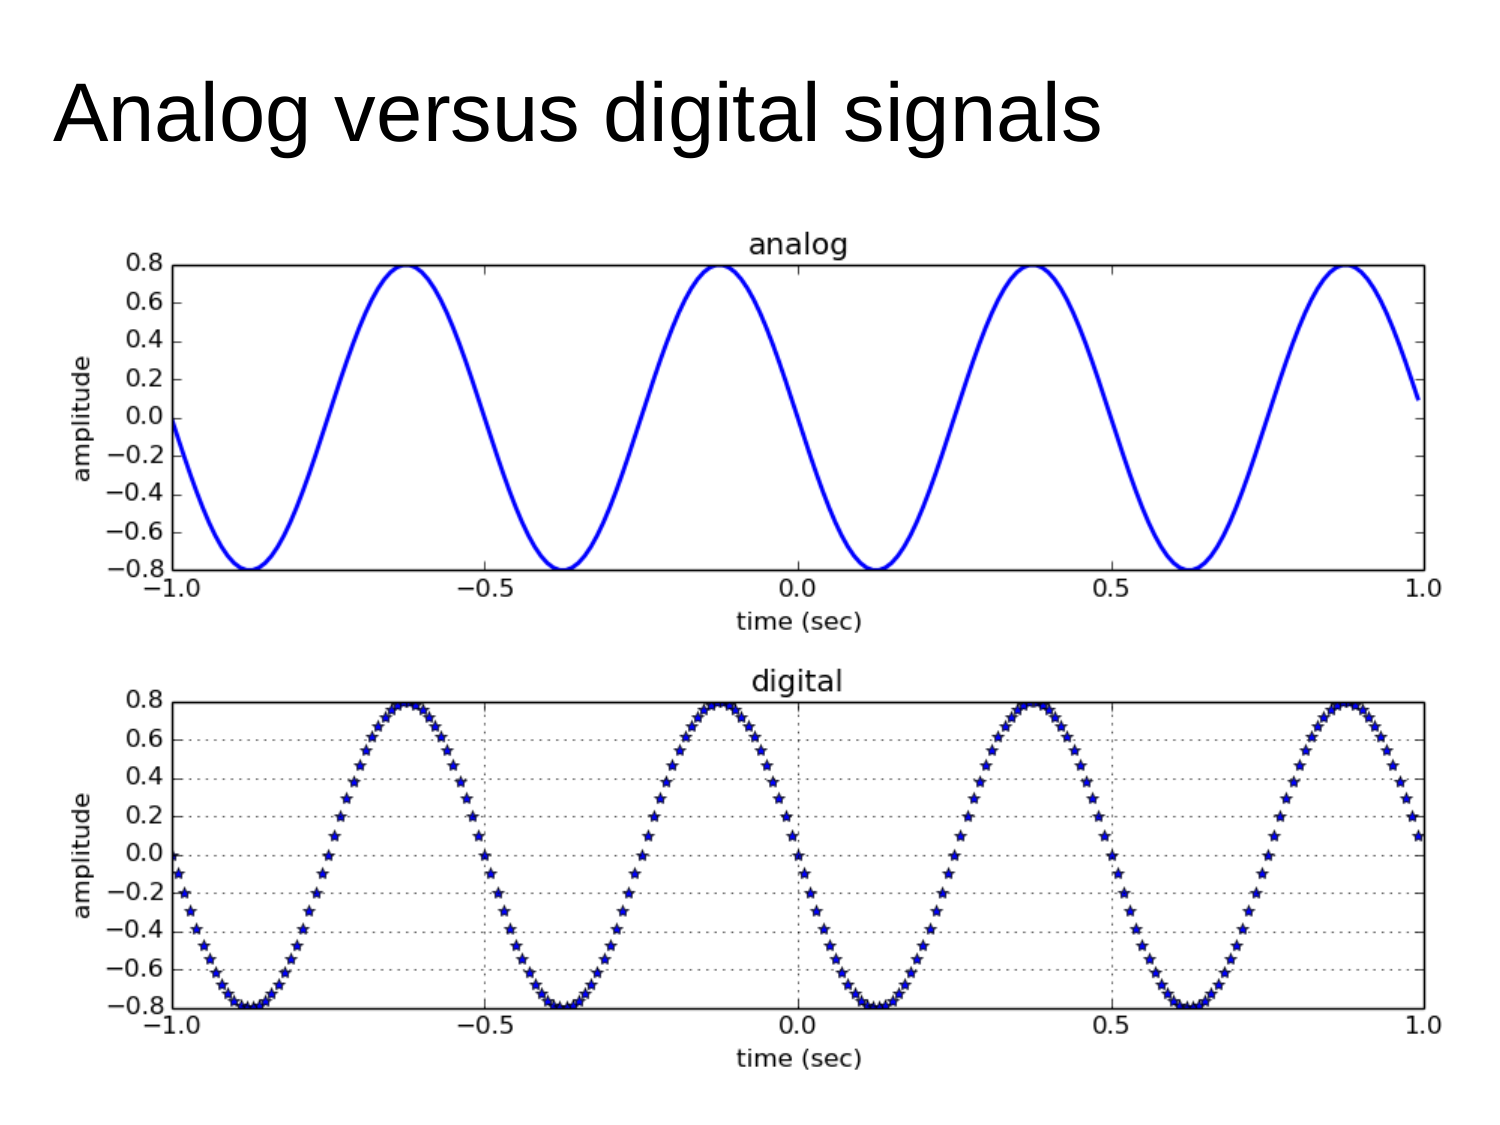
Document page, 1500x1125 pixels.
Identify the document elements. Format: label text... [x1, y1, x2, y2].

title Analog versus digital signals [53, 18, 1403, 205]
picture [43, 205, 1469, 1106]
